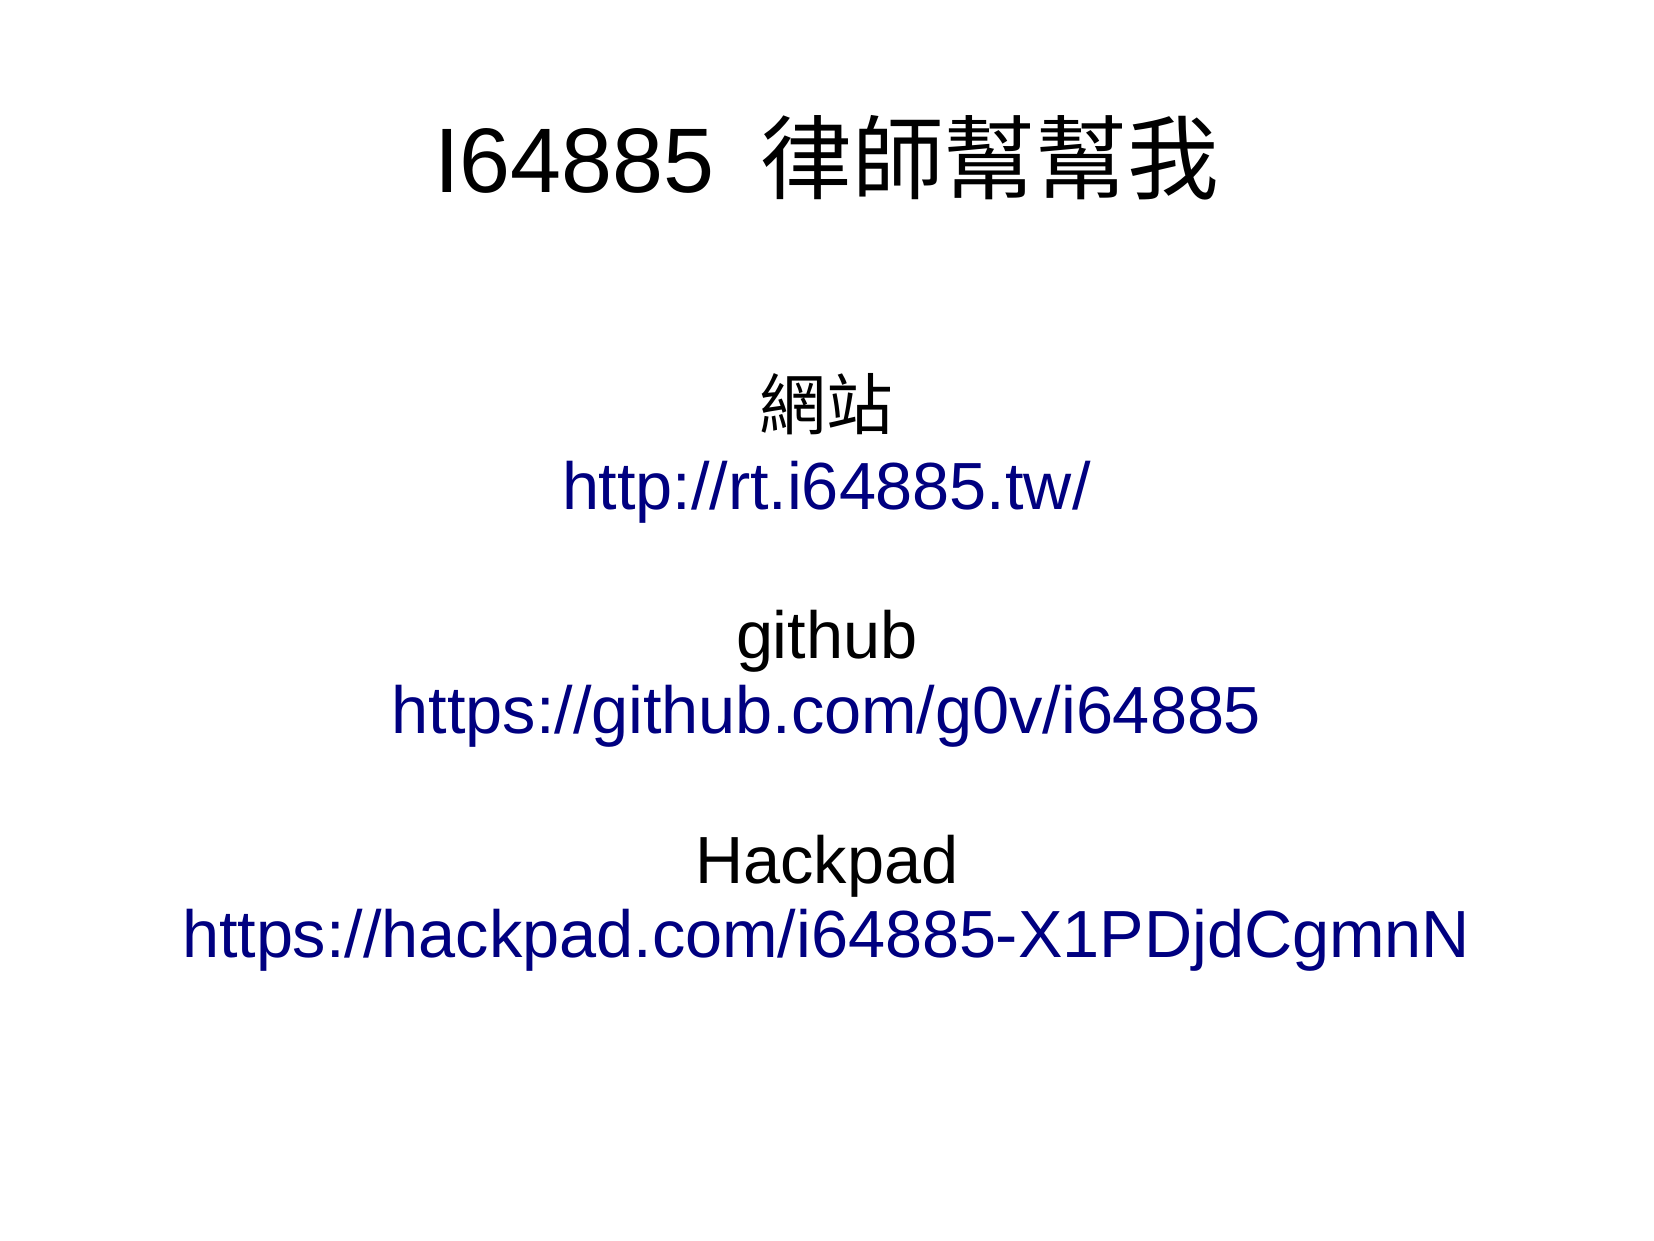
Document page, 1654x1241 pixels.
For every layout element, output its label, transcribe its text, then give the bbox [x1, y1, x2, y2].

title I64885 律師幫幫我 [82, 49, 1571, 257]
subtitle 網站 http://rt.i64885.tw/ github https://github.com/g0v/i64885 Hackpad https://hackpad.com/i64885-X1PDjdCgmnN [82, 290, 1571, 1109]
